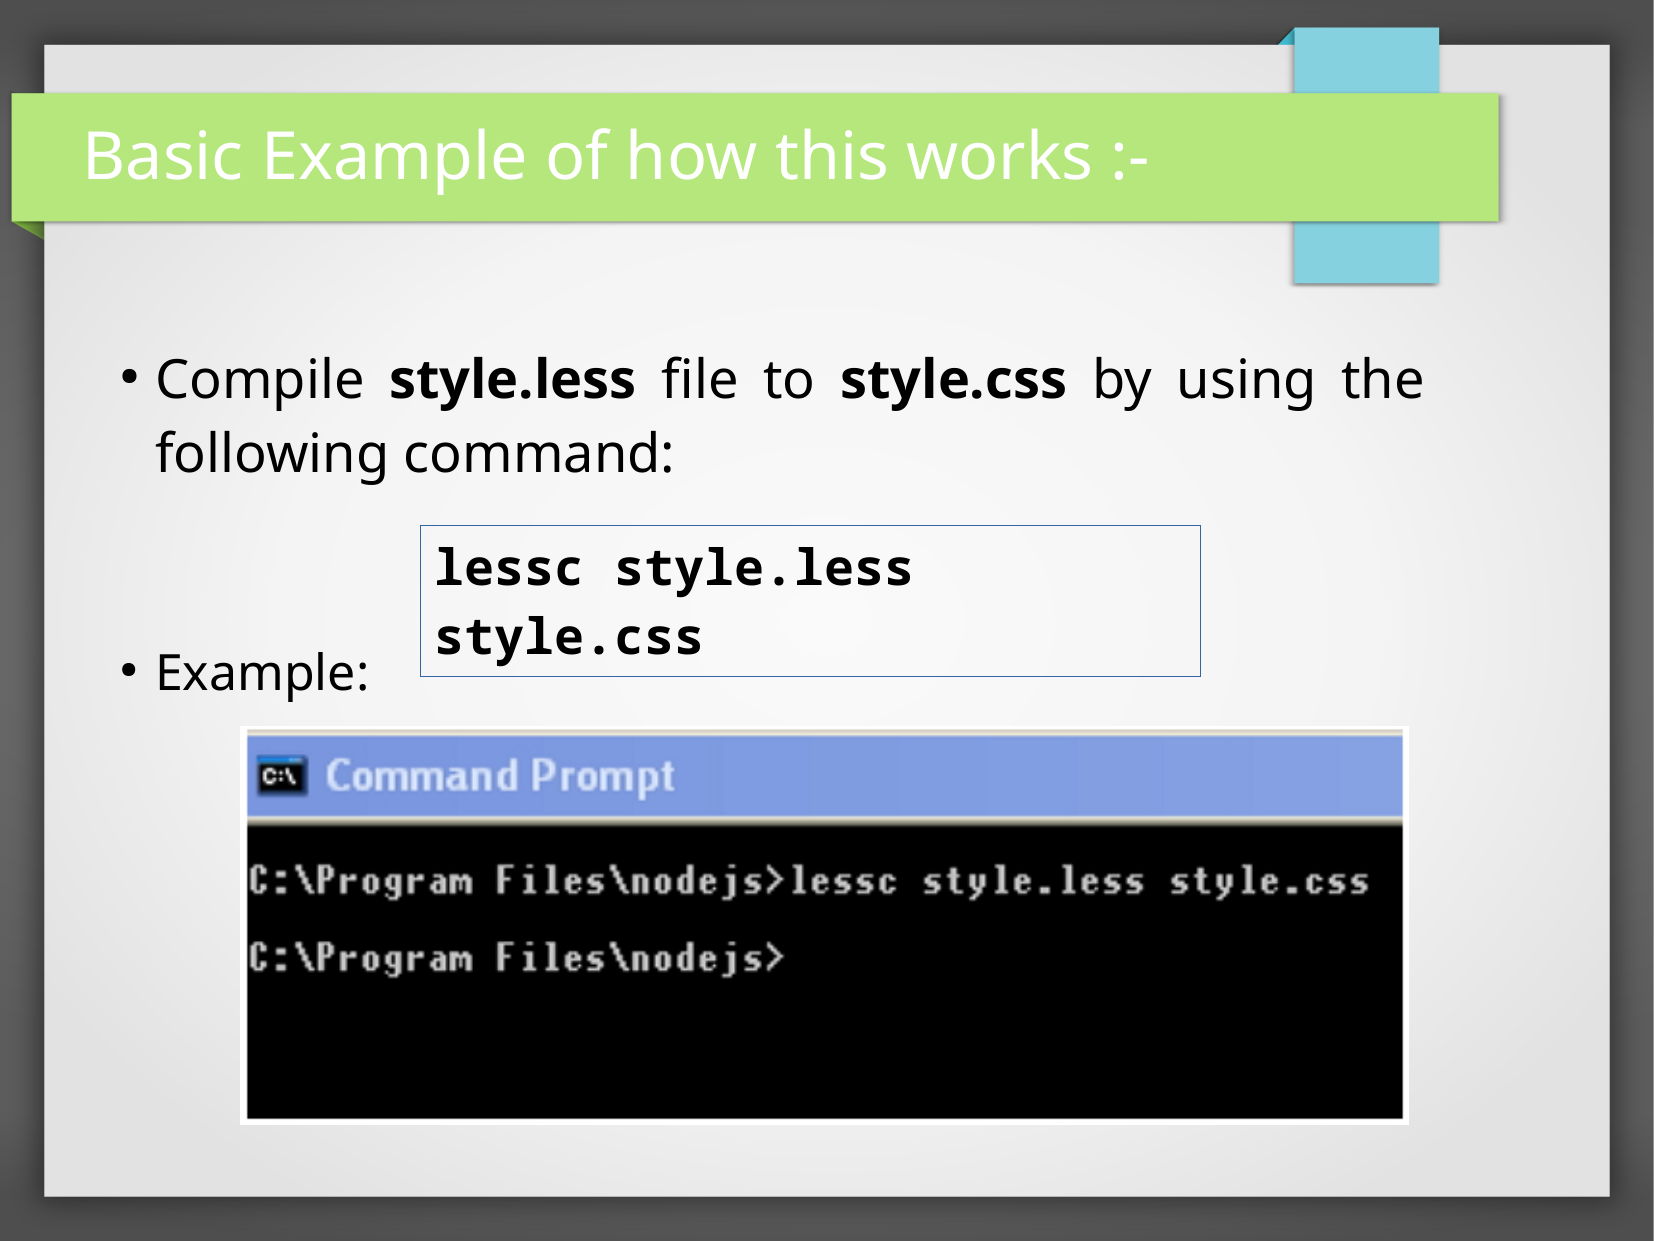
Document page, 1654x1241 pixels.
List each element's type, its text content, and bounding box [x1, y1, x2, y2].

text_box Compile style.less file to style.css by using the following command: [105, 333, 1441, 500]
text_box lessc style.less style.css [420, 525, 1201, 616]
title Basic Example of how this works :- [82, 59, 1471, 248]
text_box Example: [105, 630, 379, 715]
picture [0, 0, 1654, 1241]
